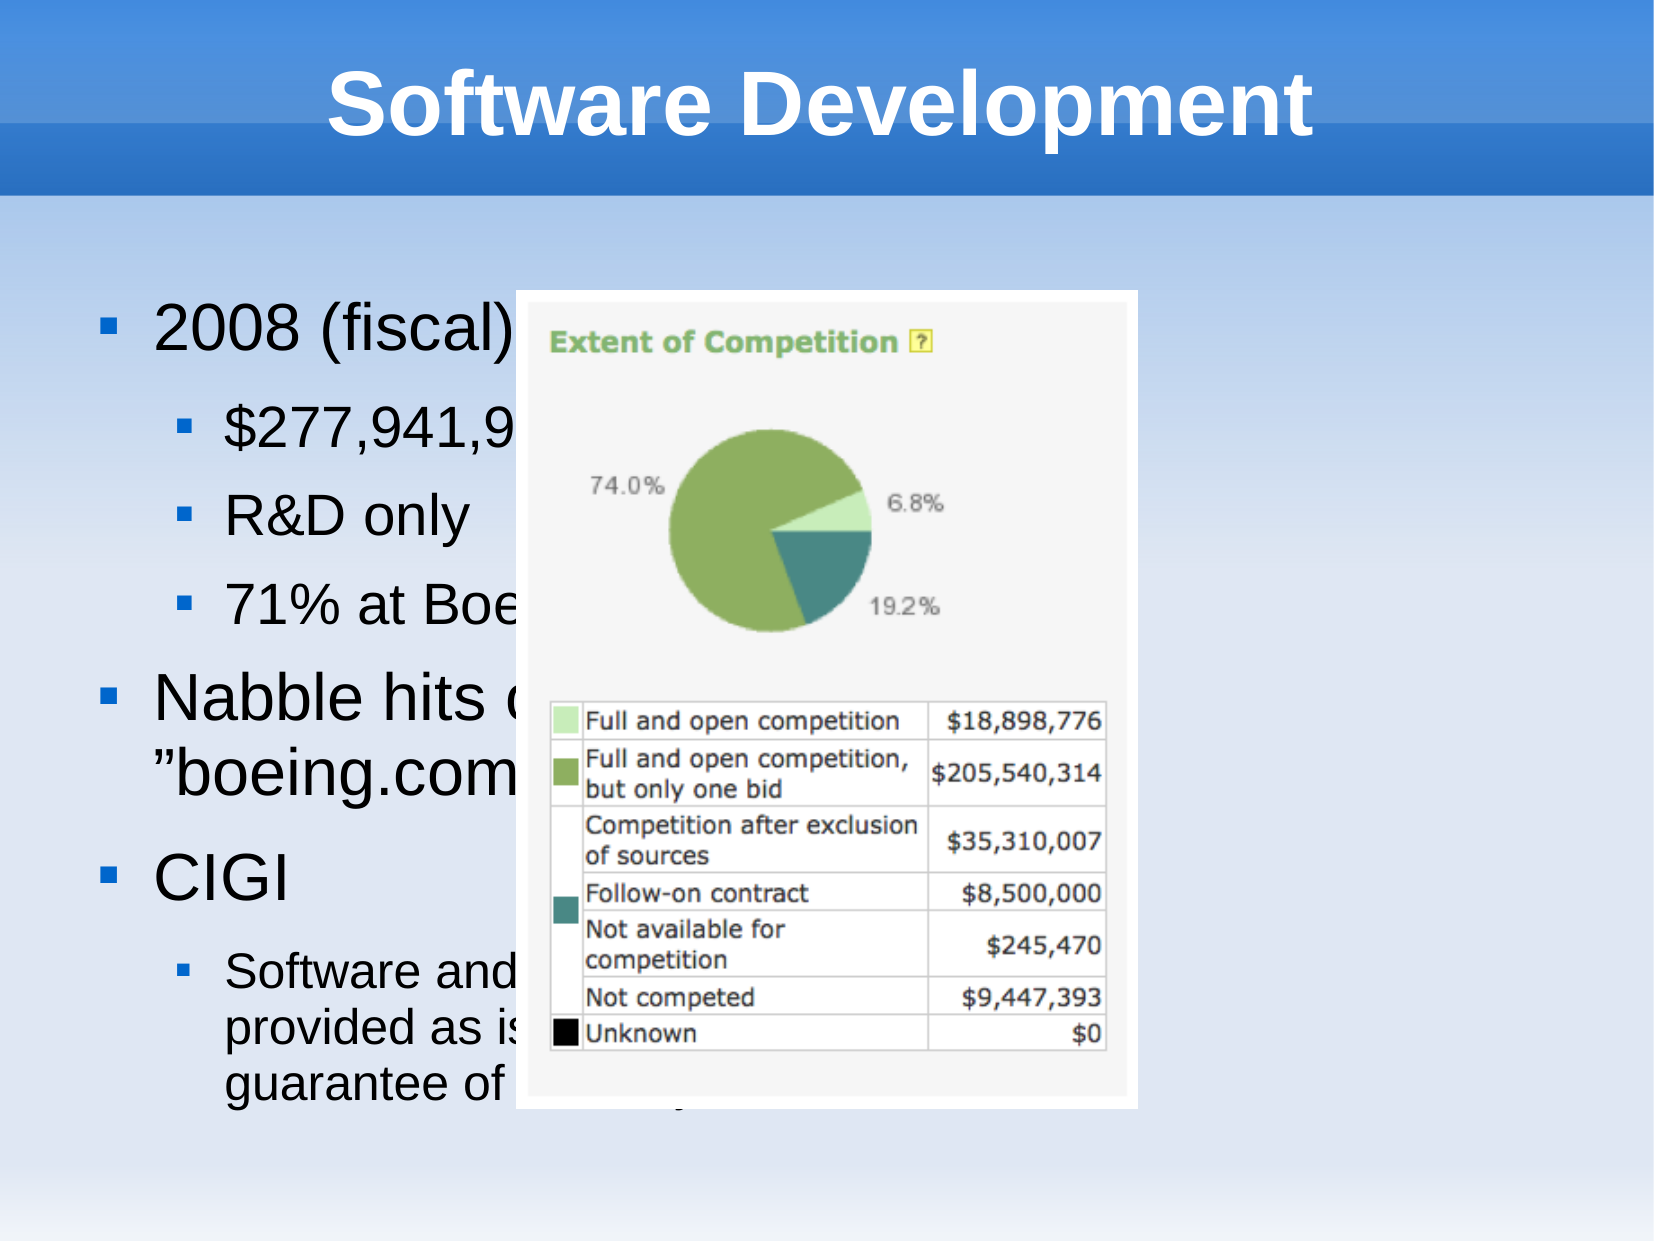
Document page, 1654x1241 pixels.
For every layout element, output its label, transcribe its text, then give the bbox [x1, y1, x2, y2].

title Software Development [76, 0, 1565, 208]
picture [0, 0, 1654, 1241]
list 2008 (fiscal) $277,941,960 R&D only 71% at Boeing Nabble hits on ”boeing.com” → 12 CIGI Software and open source provided as is with no guarantee of usability [82, 290, 809, 1111]
